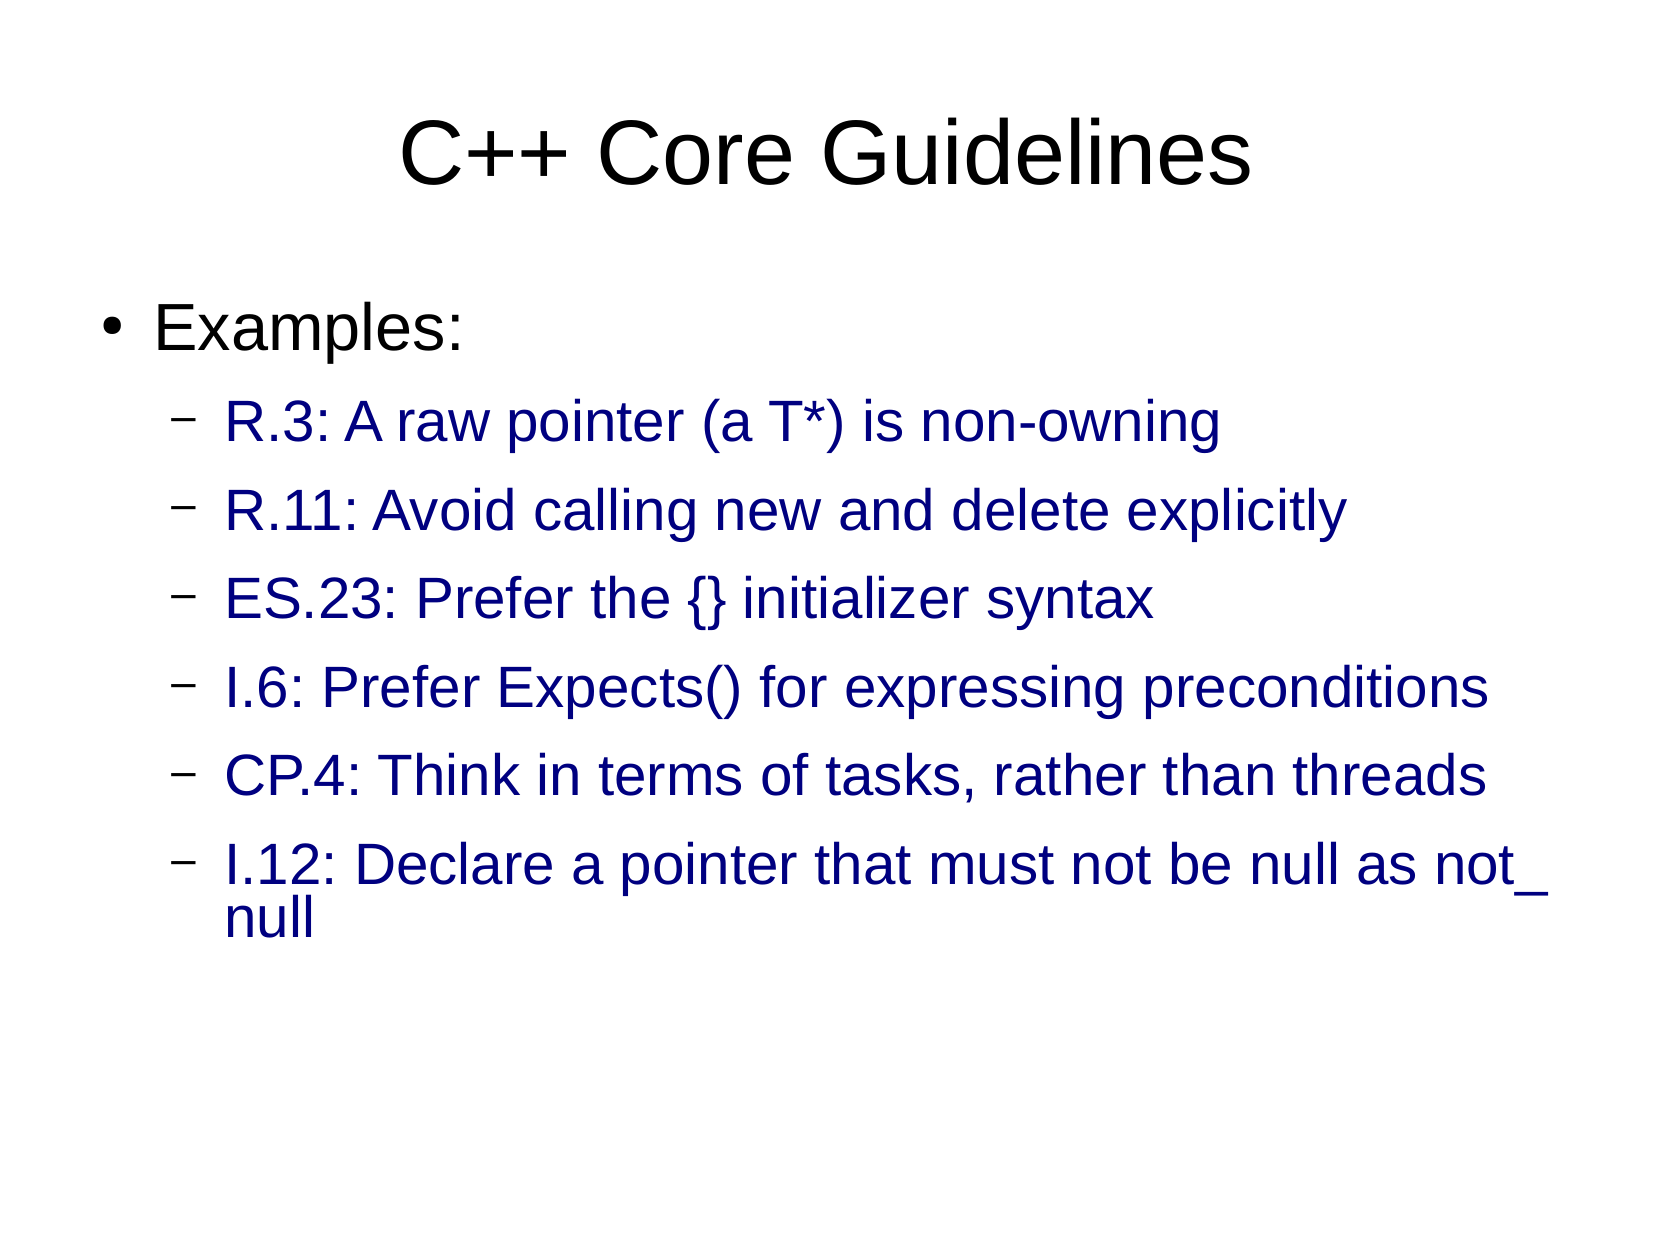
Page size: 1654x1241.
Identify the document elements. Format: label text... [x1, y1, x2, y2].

list Examples: R.3: A raw pointer (a T*) is non-owning R.11: Avoid calling new and delete explicitly ES.23: Prefer the {} initializer syntax I.6: Prefer Expects() for expressing preconditions CP.4: Think in terms of tasks, rather than threads I.12: Declare a pointer that must not be null as not_null [82, 290, 1571, 1010]
title C++ Core Guidelines [82, 49, 1571, 257]
